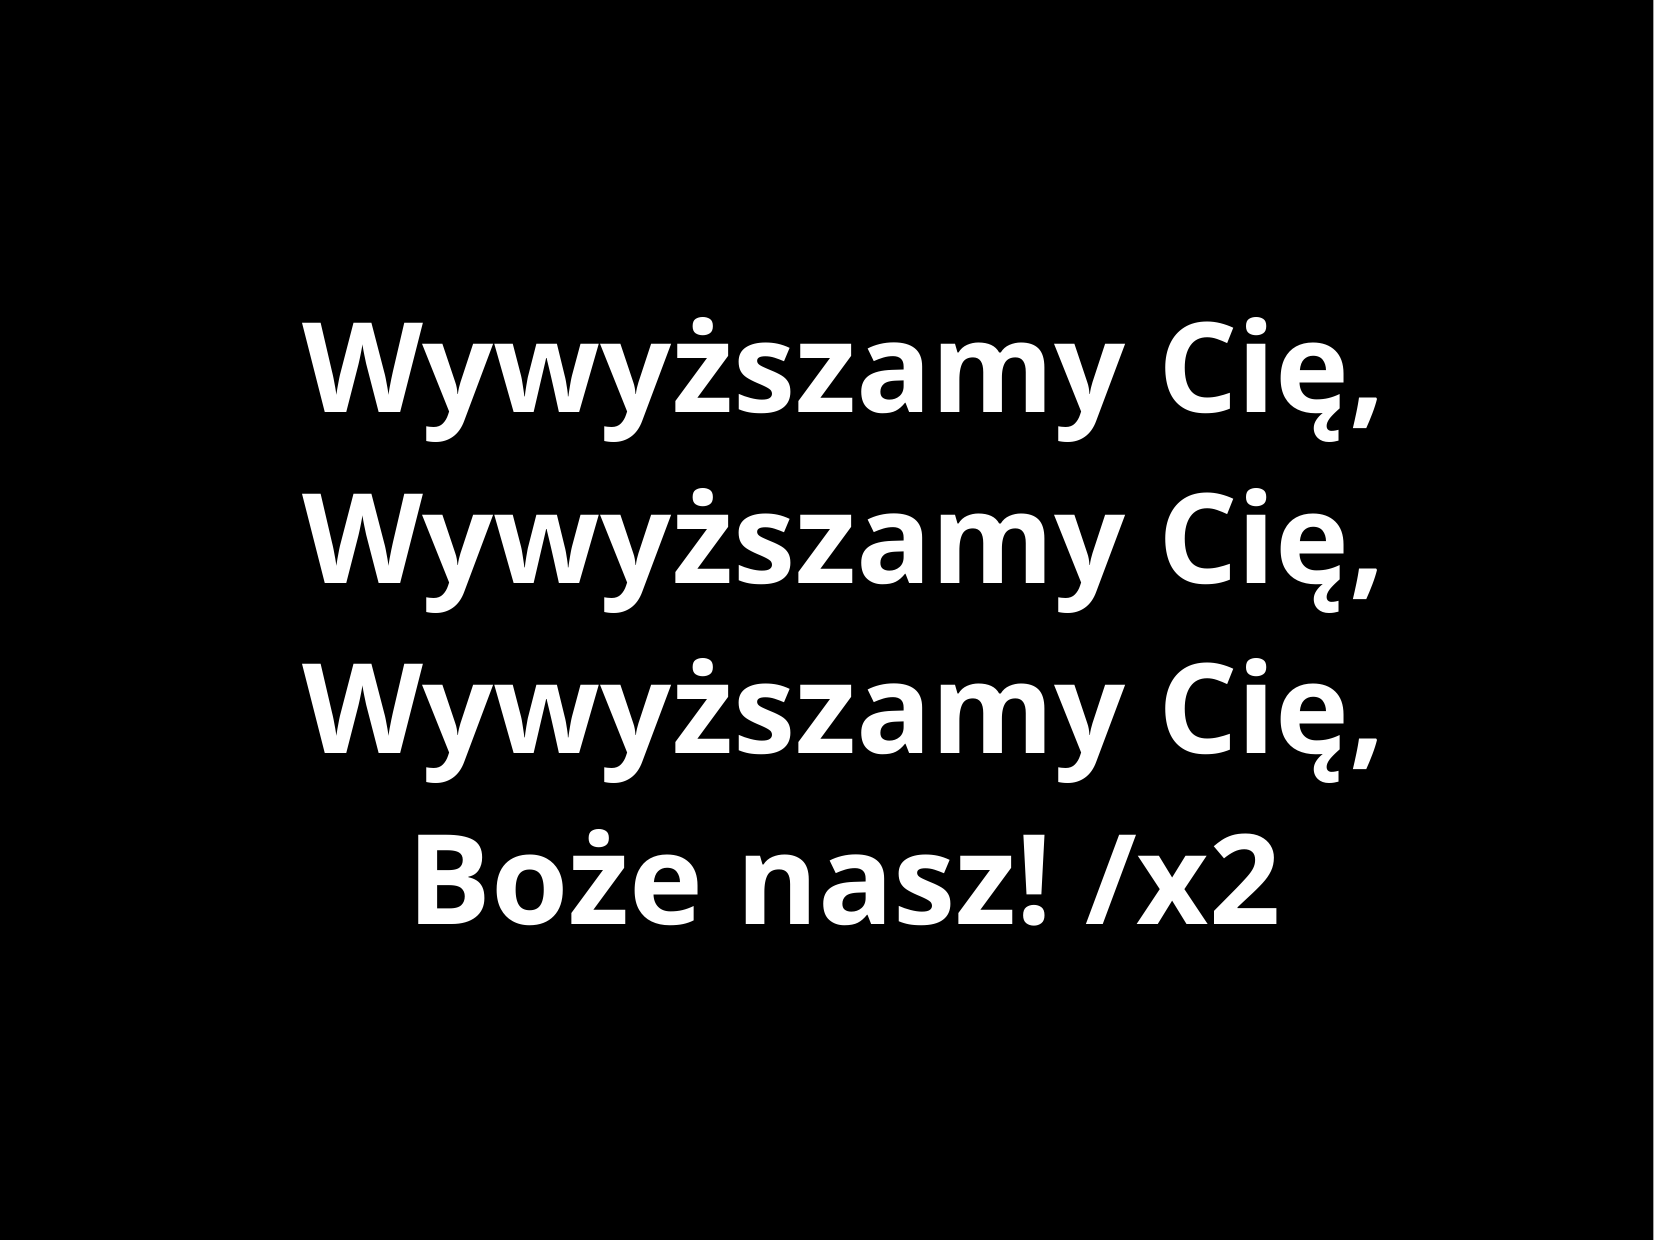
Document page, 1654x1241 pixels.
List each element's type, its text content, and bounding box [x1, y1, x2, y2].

subtitle Wywyższamy Cię, Wywyższamy Cię, Wywyższamy Cię, Boże nasz! /x2 [0, 0, 1654, 1241]
